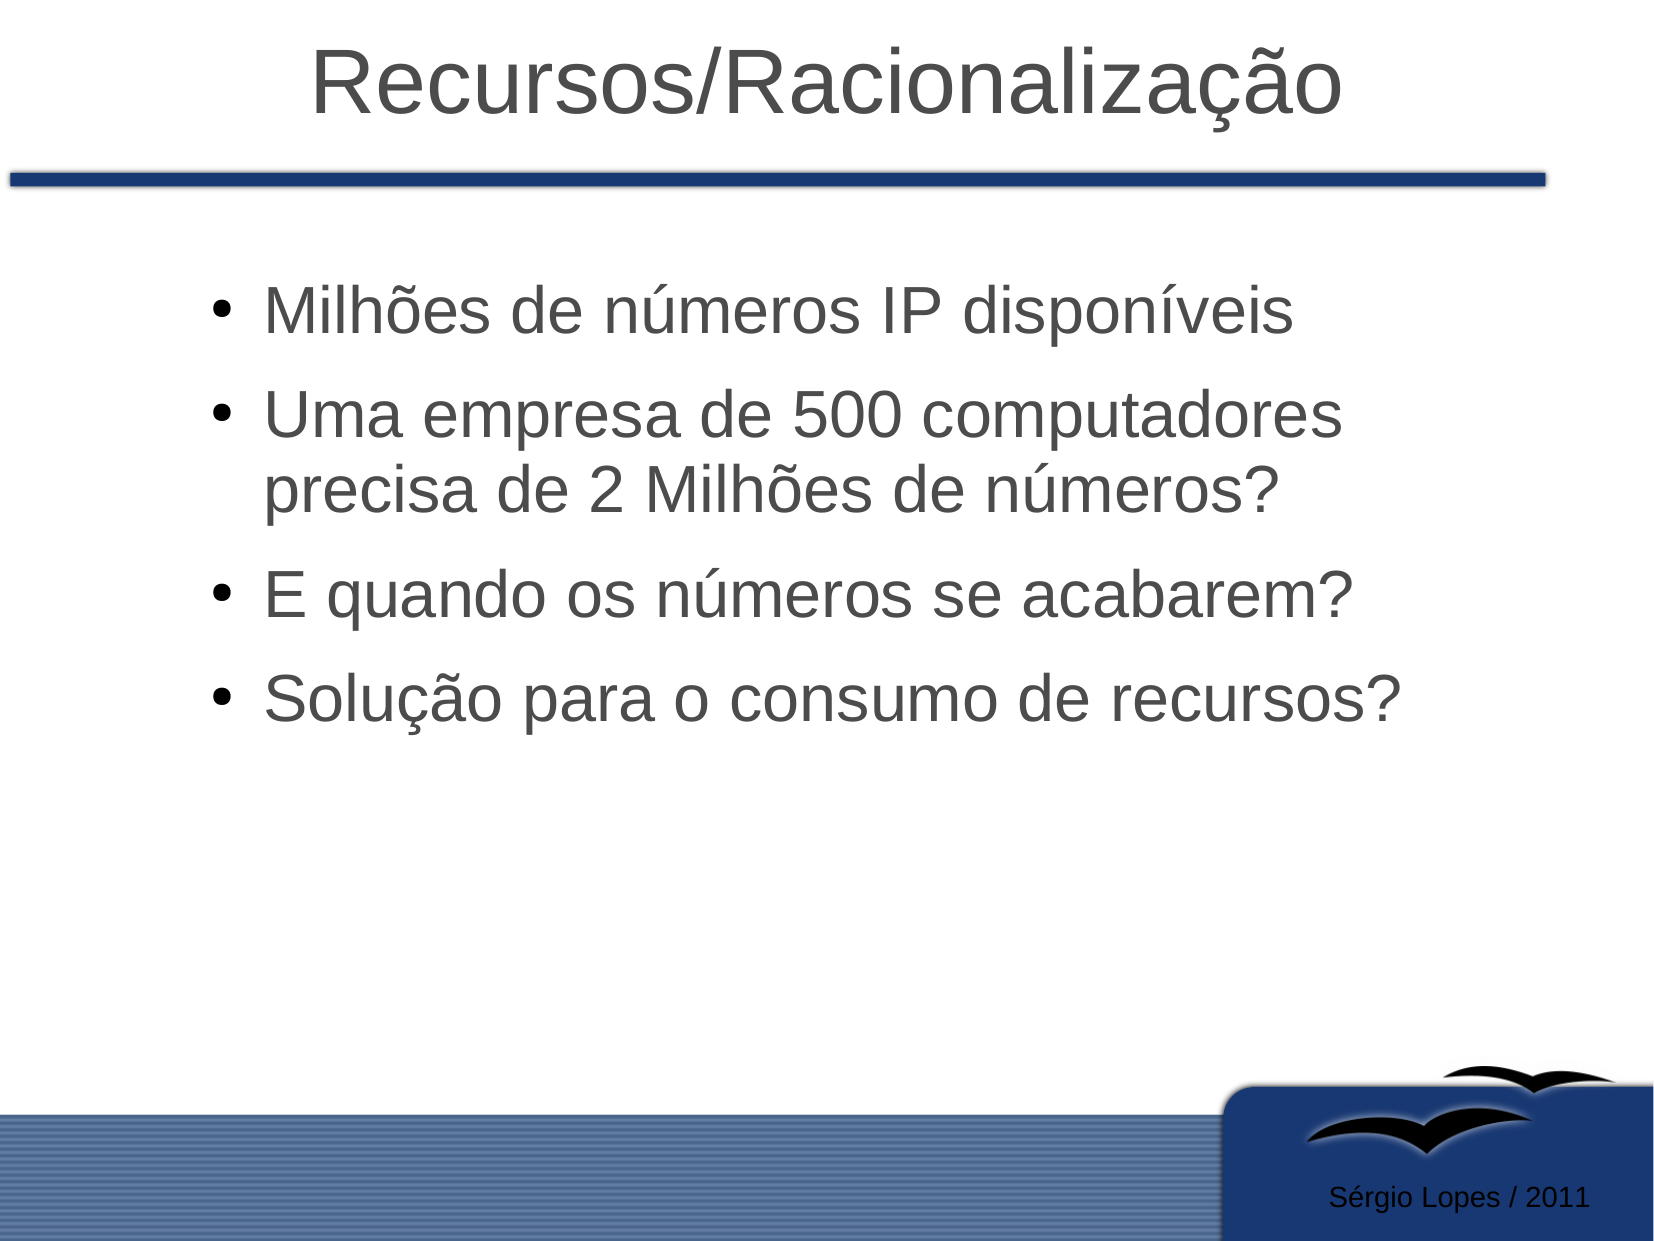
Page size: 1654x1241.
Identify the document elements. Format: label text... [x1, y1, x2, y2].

text_box Sérgio Lopes / 2011 [1328, 1181, 1588, 1214]
picture [0, 0, 1654, 1241]
title Recursos/Racionalização [121, 0, 1534, 164]
list Milhões de números IP disponíveis Uma empresa de 500 computadores precisa de 2 Milhões de números? E quando os números se acabarem? Solução para o consumo de recursos? [121, 273, 1534, 1056]
